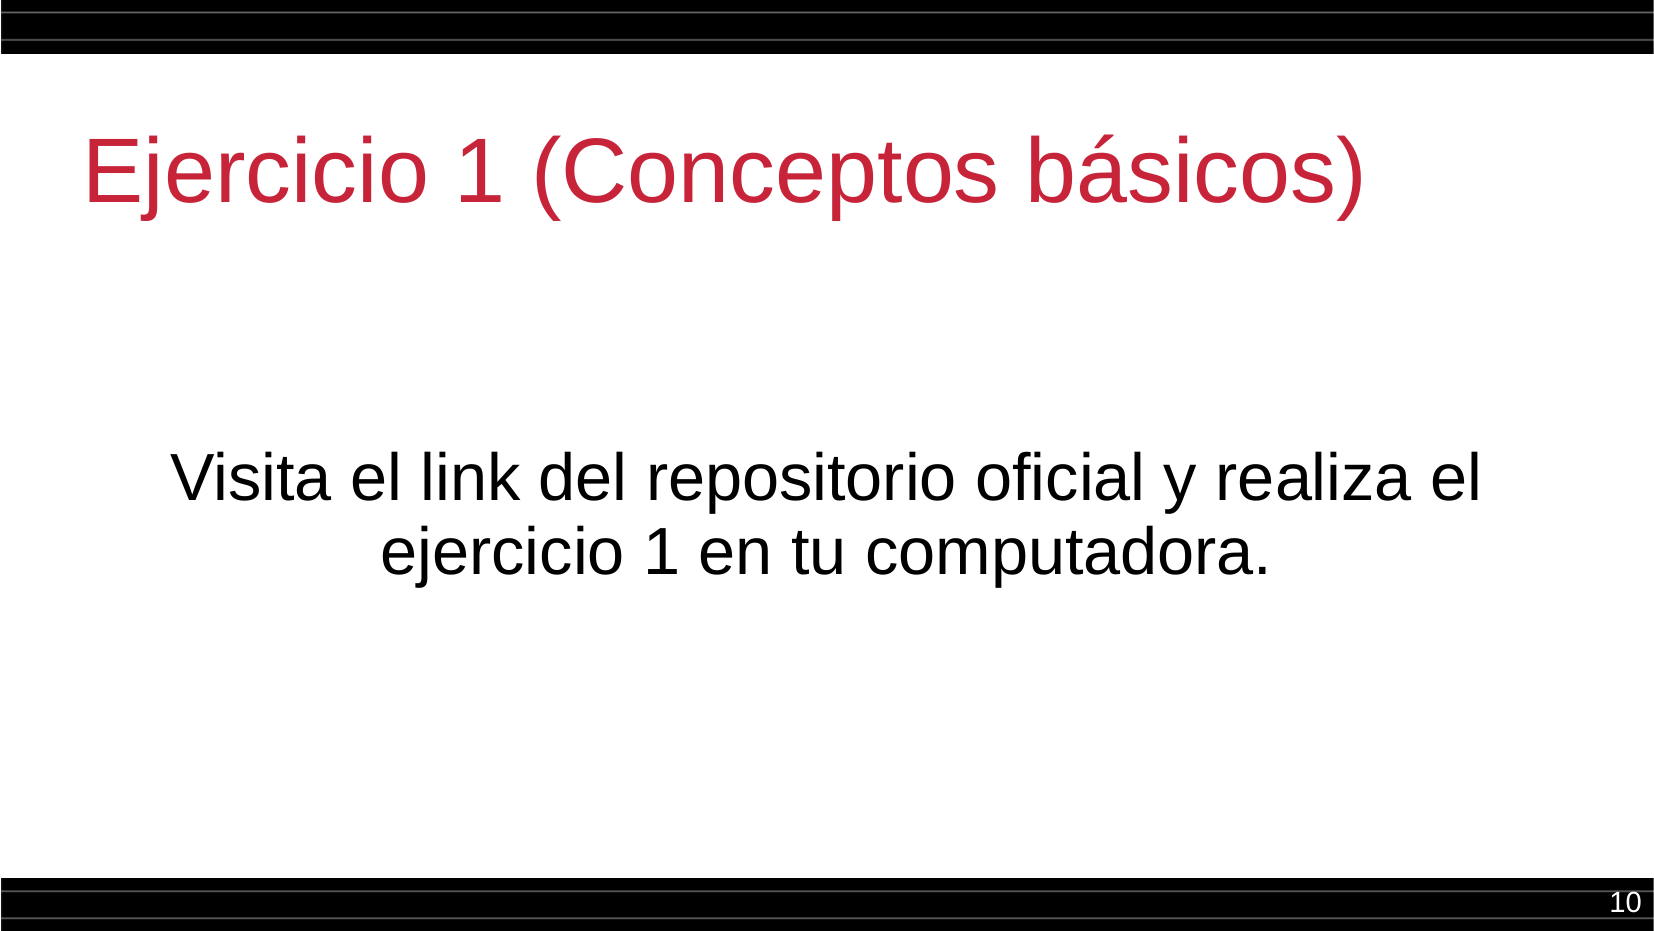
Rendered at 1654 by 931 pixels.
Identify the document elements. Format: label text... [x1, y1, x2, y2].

picture [1, 0, 1654, 54]
subtitle Visita el link del repositorio oficial y realiza el ejercicio 1 en tu computadora. [82, 271, 1571, 758]
title Ejercicio 1 (Conceptos básicos) [82, 92, 1571, 249]
picture [1, 878, 1654, 931]
